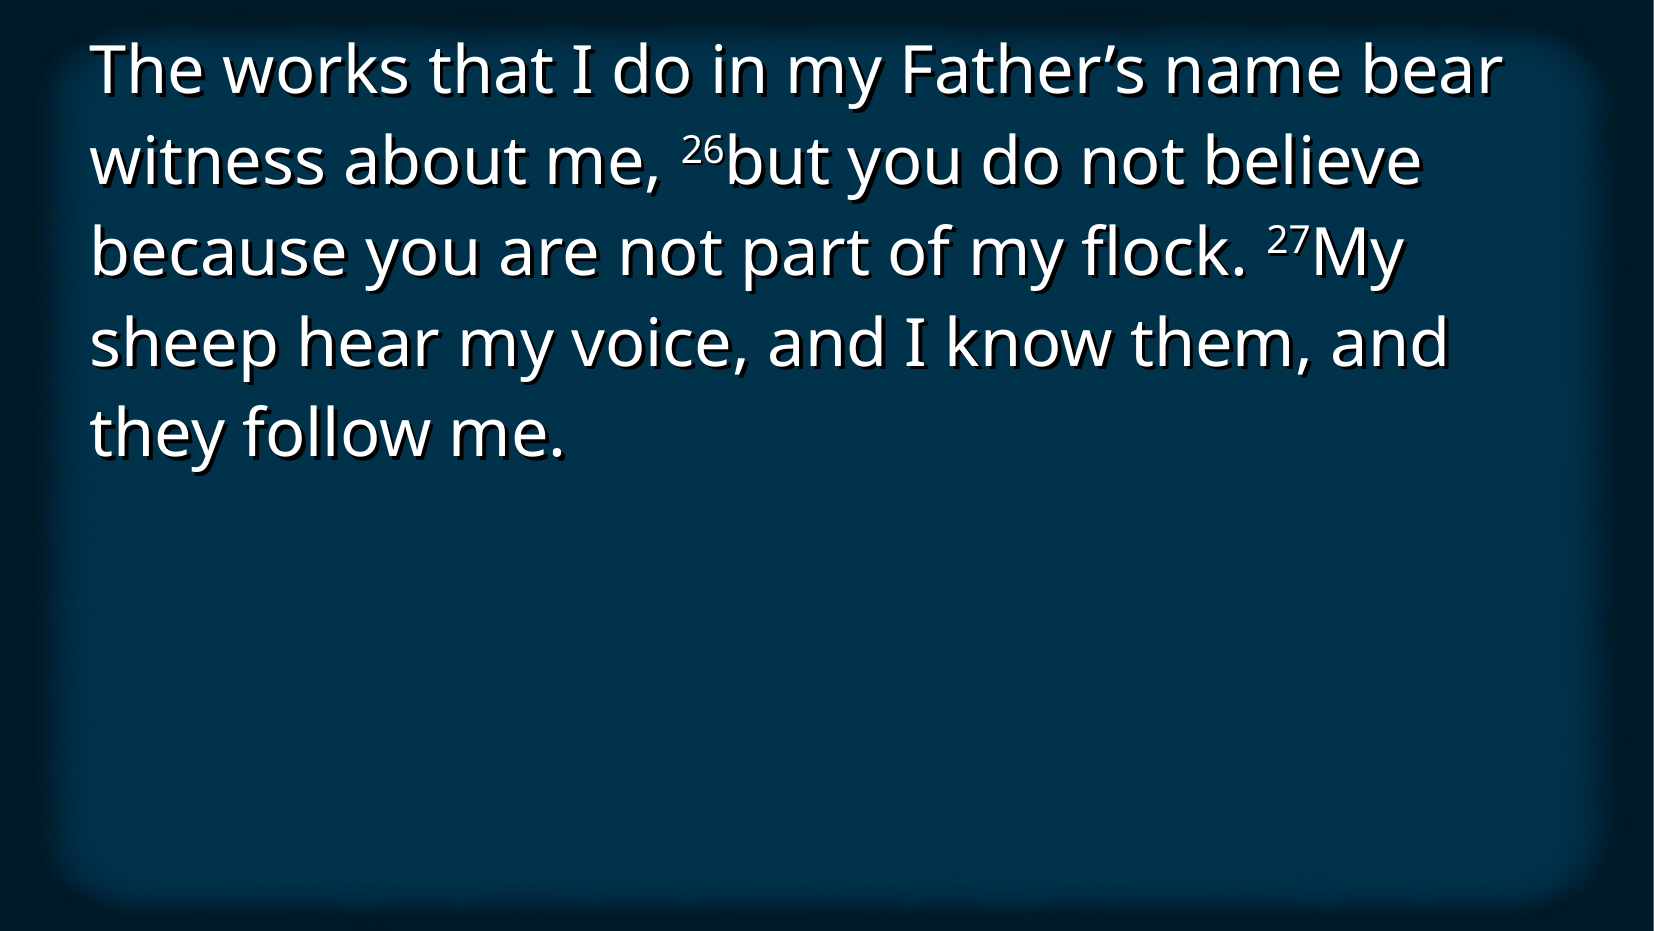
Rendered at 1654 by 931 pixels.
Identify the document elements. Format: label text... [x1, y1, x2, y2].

picture [0, 0, 1654, 931]
text_box The works that I do in my Father’s name bear witness about me, 26but you do not believe because you are not part of my flock. 27My sheep hear my voice, and I know them, and they follow me. [75, 15, 1561, 474]
